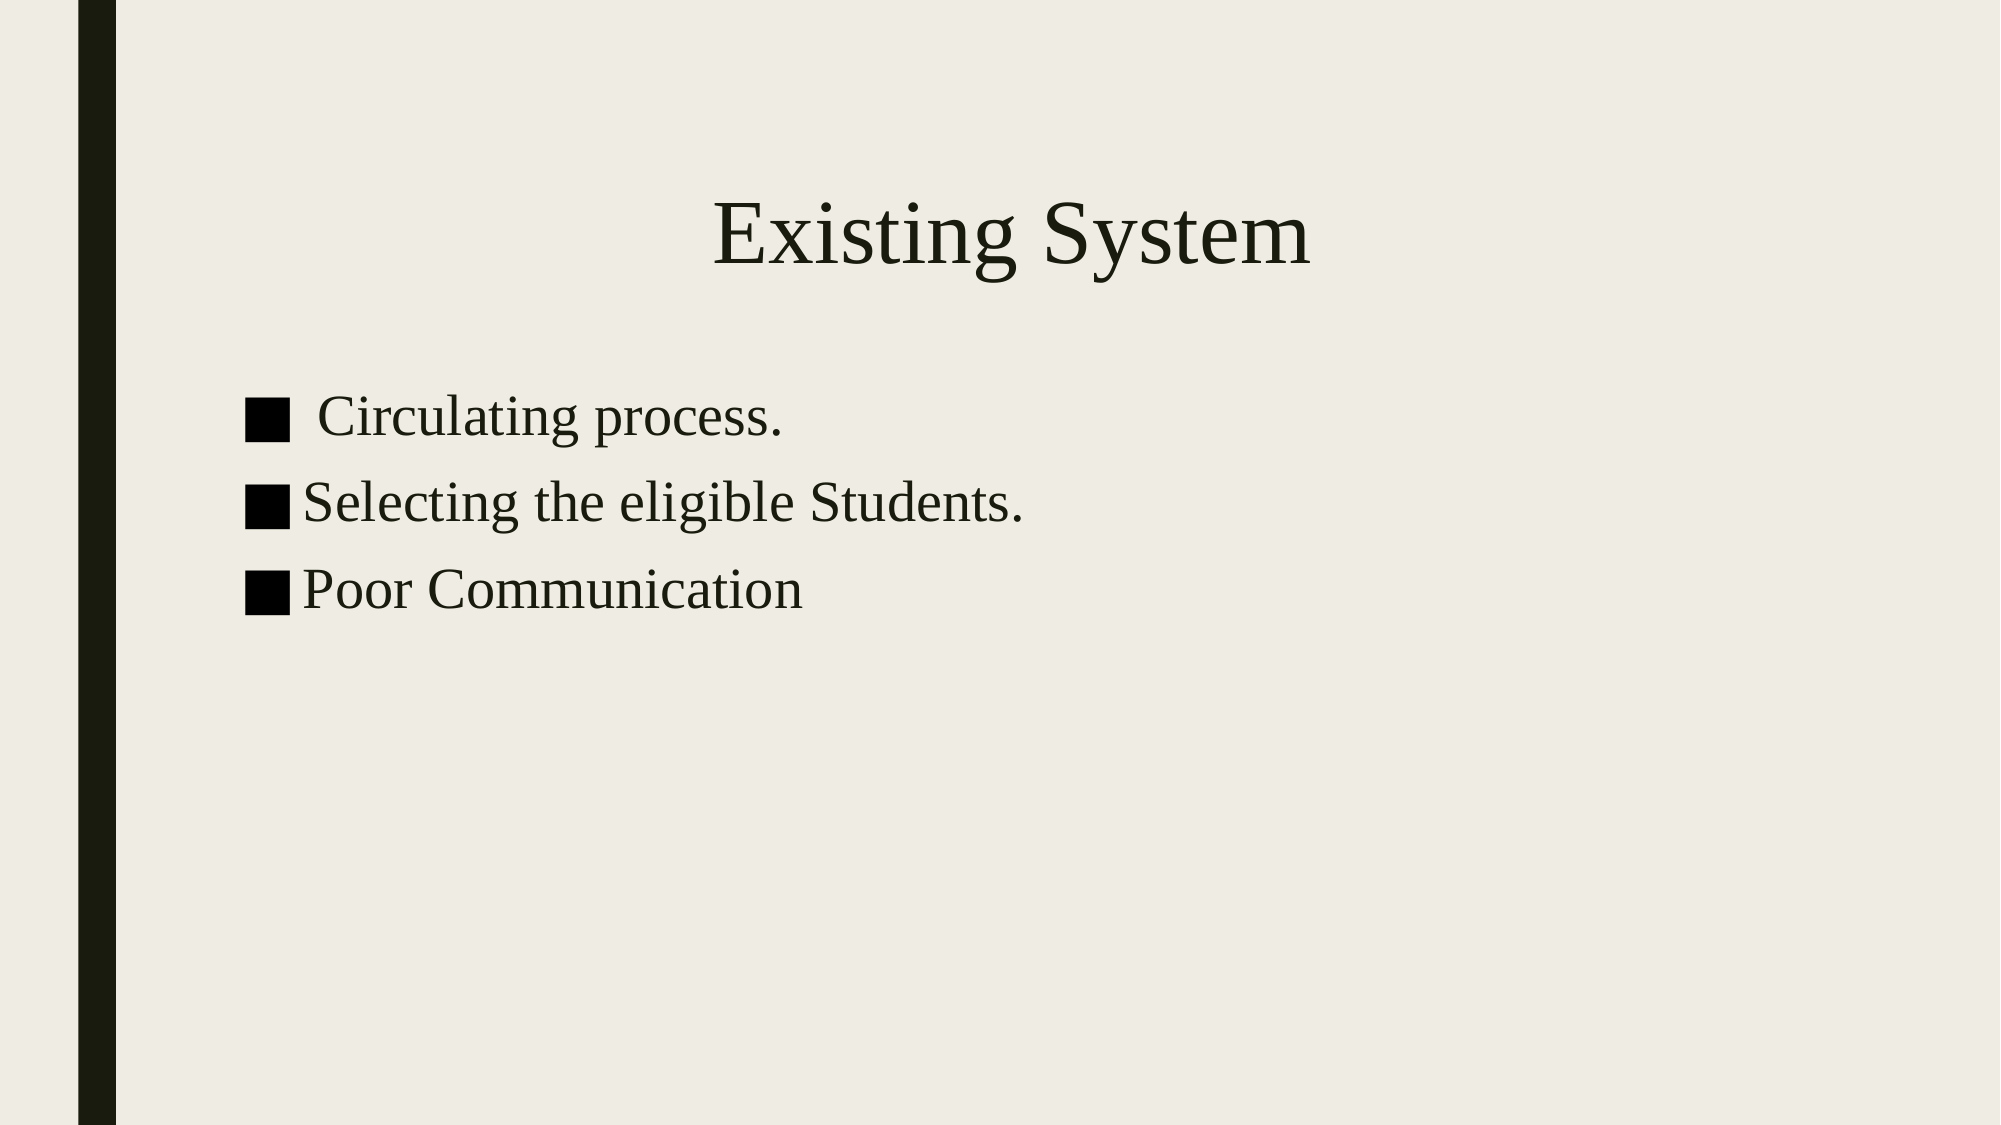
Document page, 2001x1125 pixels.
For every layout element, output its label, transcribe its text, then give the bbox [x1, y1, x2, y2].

title Existing System [225, 177, 1801, 355]
list Circulating process. Selecting the eligible Students. Poor Communication [225, 375, 1801, 963]
